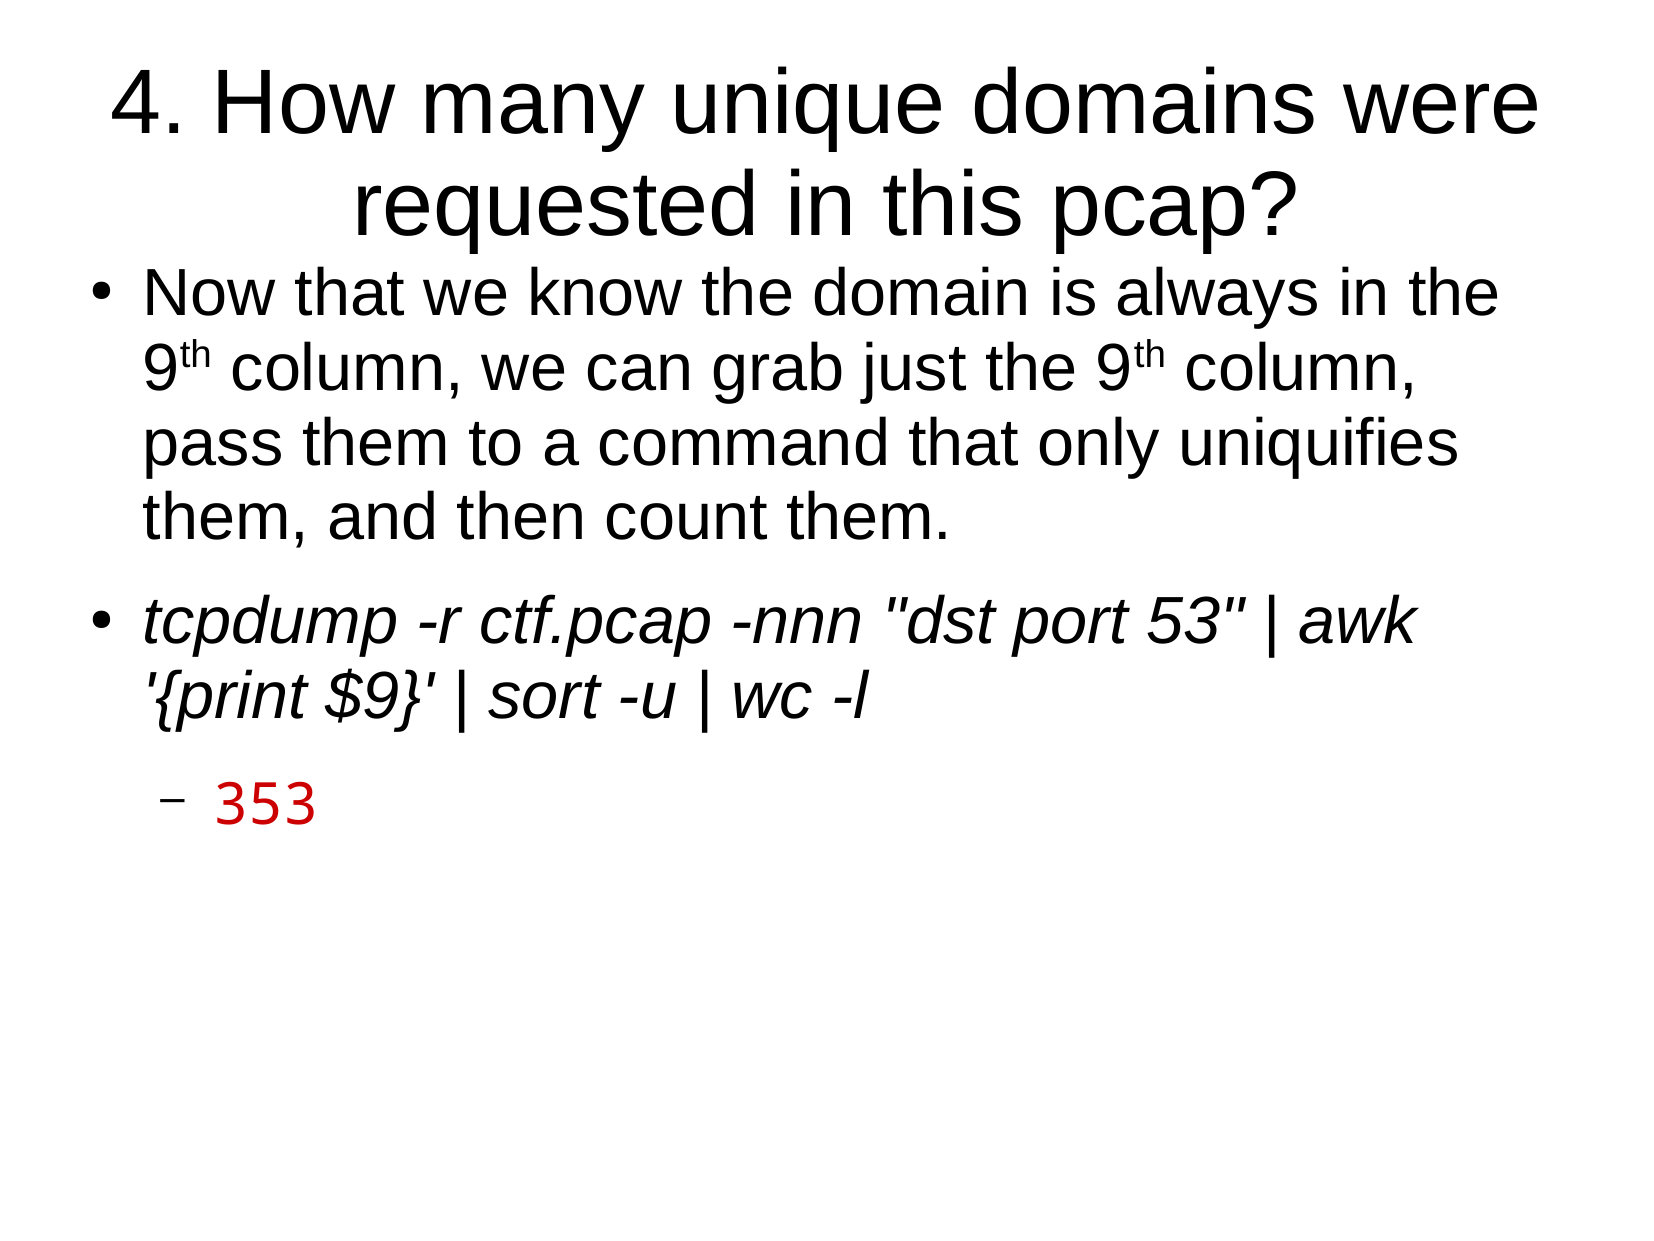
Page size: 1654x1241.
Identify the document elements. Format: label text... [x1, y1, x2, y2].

title 4. How many unique domains were requested in this pcap? [82, 49, 1571, 257]
list Now that we know the domain is always in the 9th column, we can grab just the 9th column, pass them to a command that only uniquifies them, and then count them. tcpdump -r ctf.pcap -nnn "dst port 53" | awk '{print $9}' | sort -u | wc -l 353 [71, 255, 1561, 1231]
